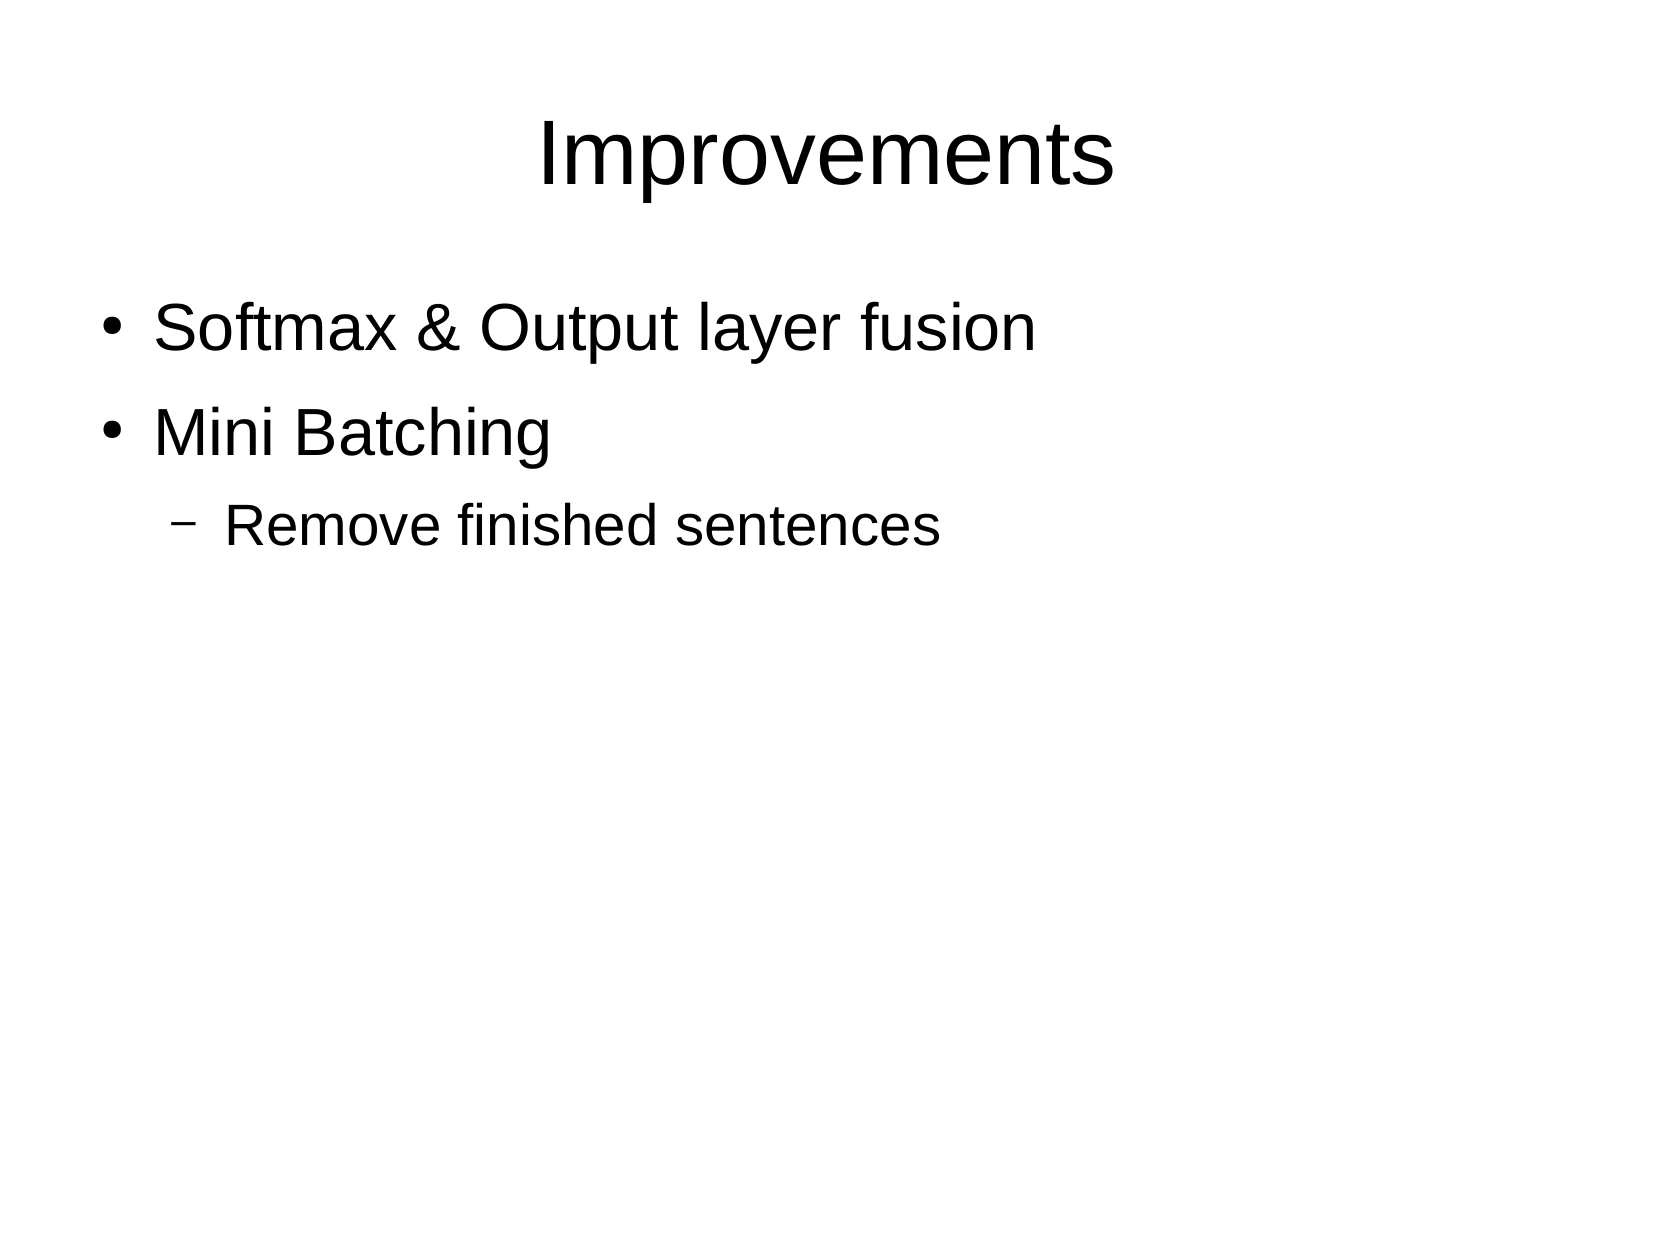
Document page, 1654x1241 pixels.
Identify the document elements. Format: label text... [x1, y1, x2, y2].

list Softmax & Output layer fusion Mini Batching Remove finished sentences [82, 290, 1571, 1010]
title Improvements [82, 49, 1571, 257]
